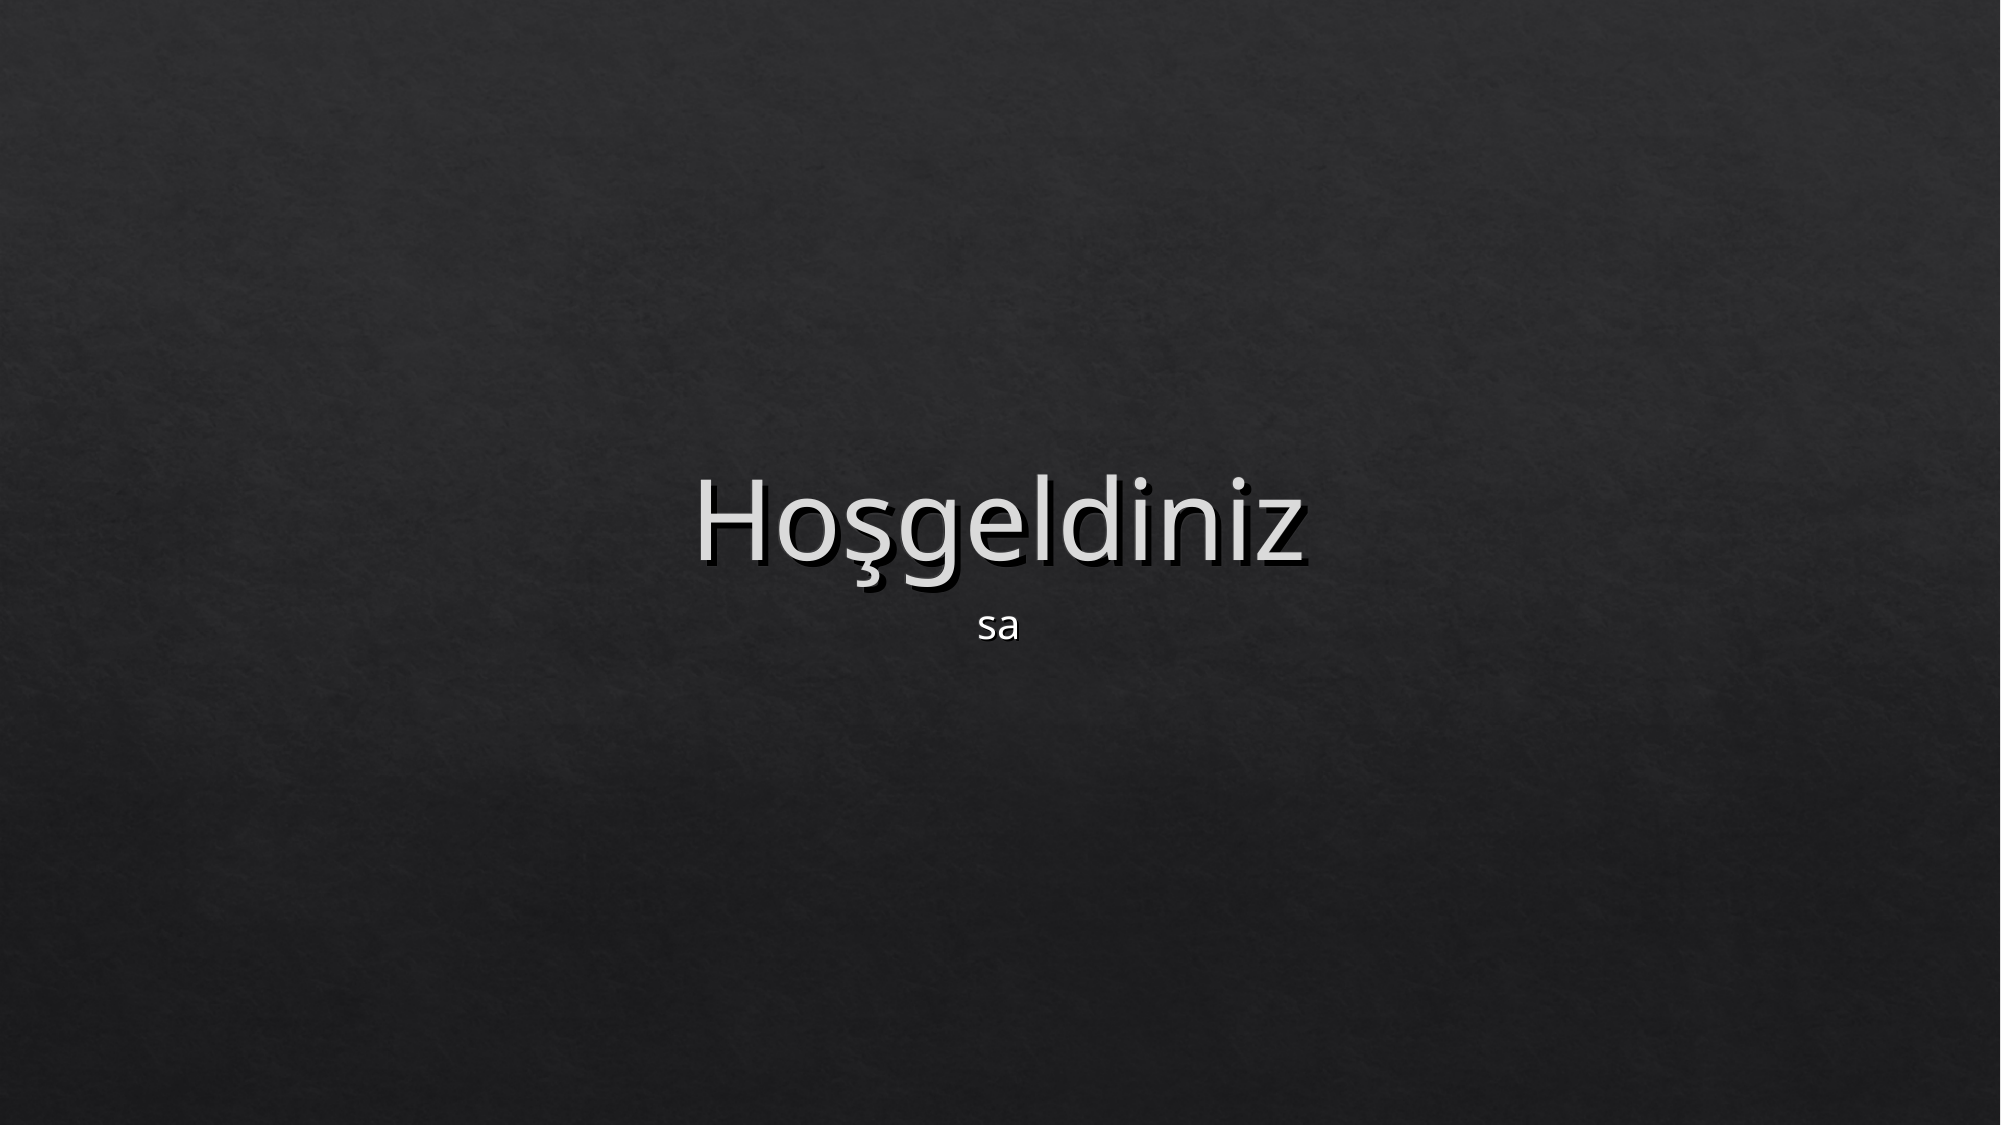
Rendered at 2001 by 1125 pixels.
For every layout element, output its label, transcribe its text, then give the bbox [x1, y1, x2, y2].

title Hoşgeldiniz [224, 290, 1774, 590]
subtitle sa [224, 590, 1774, 763]
